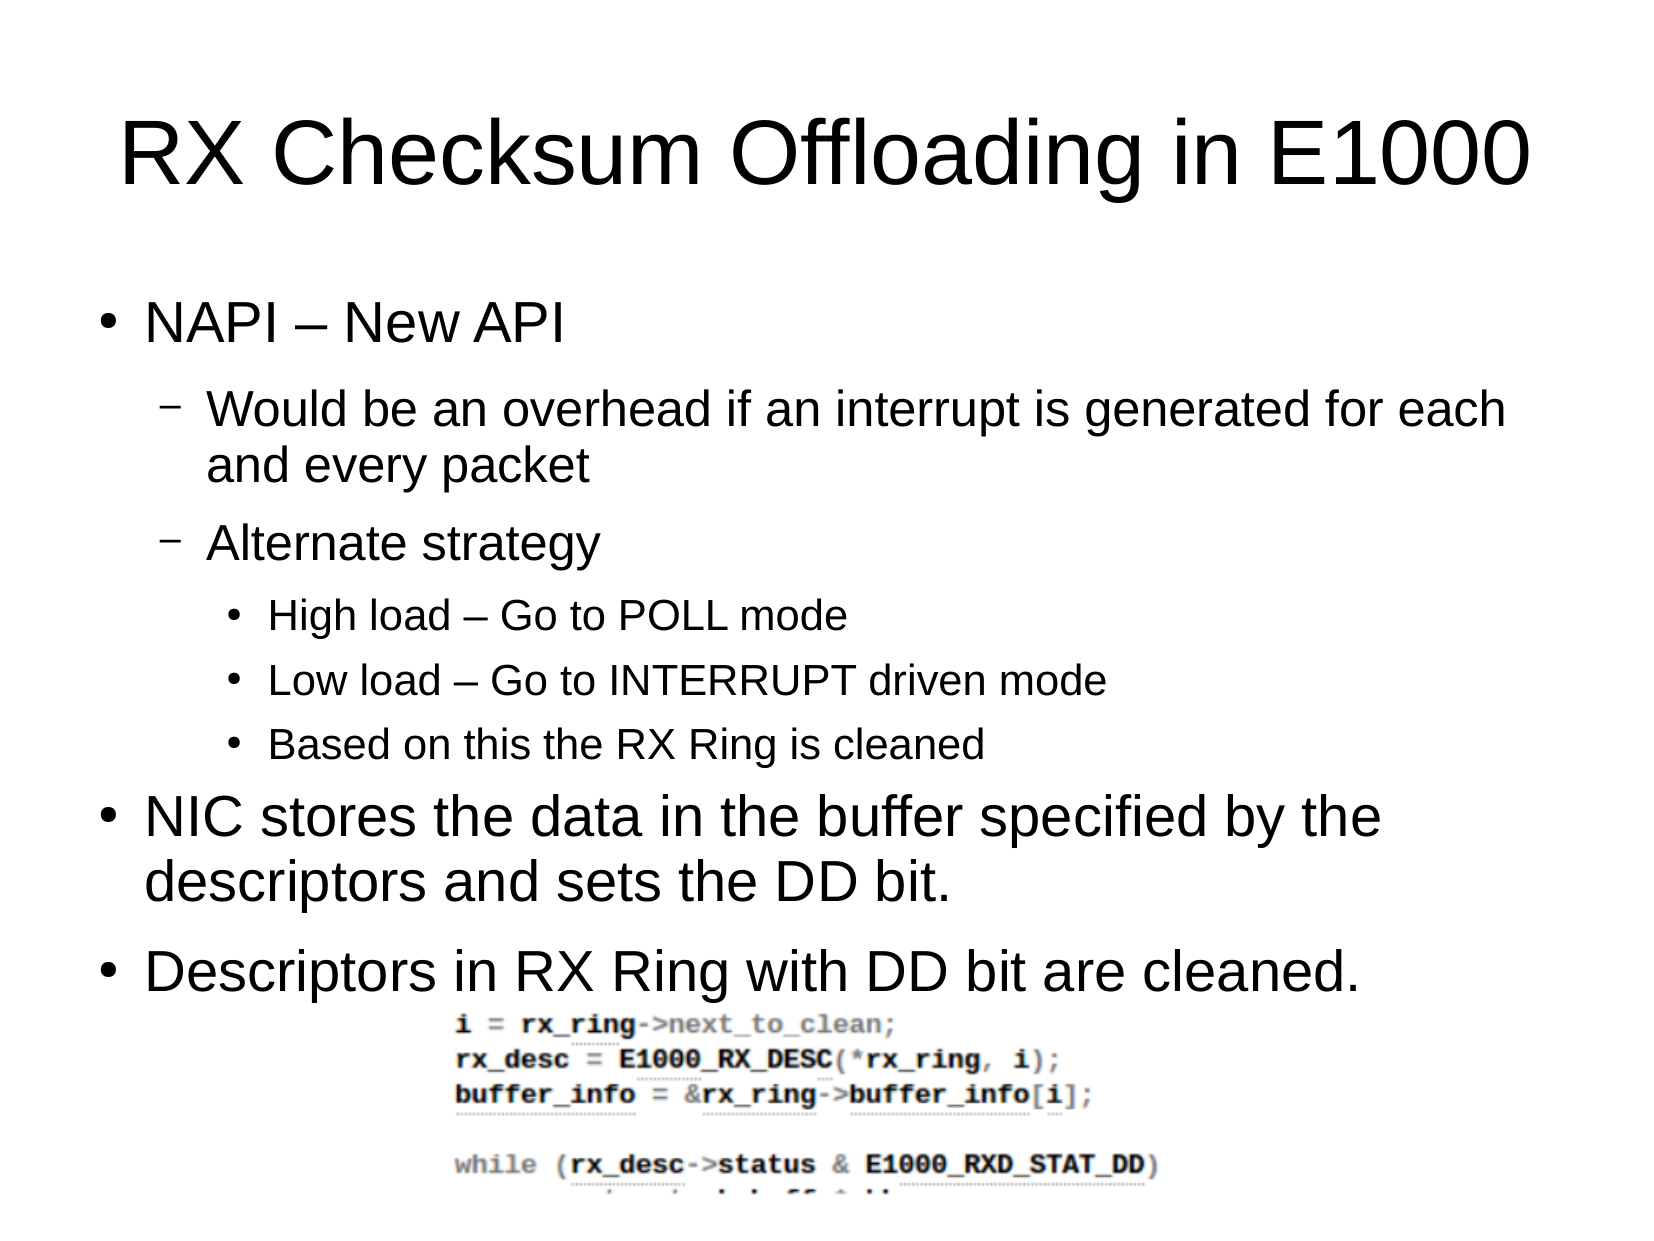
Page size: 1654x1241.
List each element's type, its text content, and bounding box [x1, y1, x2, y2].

picture [454, 1009, 1171, 1204]
title RX Checksum Offloading in E1000 [82, 49, 1571, 257]
list NAPI – New API Would be an overhead if an interrupt is generated for each and every packet Alternate strategy High load – Go to POLL mode Low load – Go to INTERRUPT driven mode Based on this the RX Ring is cleaned NIC stores the data in the buffer specified by the descriptors and sets the DD bit. Descriptors in RX Ring with DD bit are cleaned. [82, 290, 1571, 1010]
